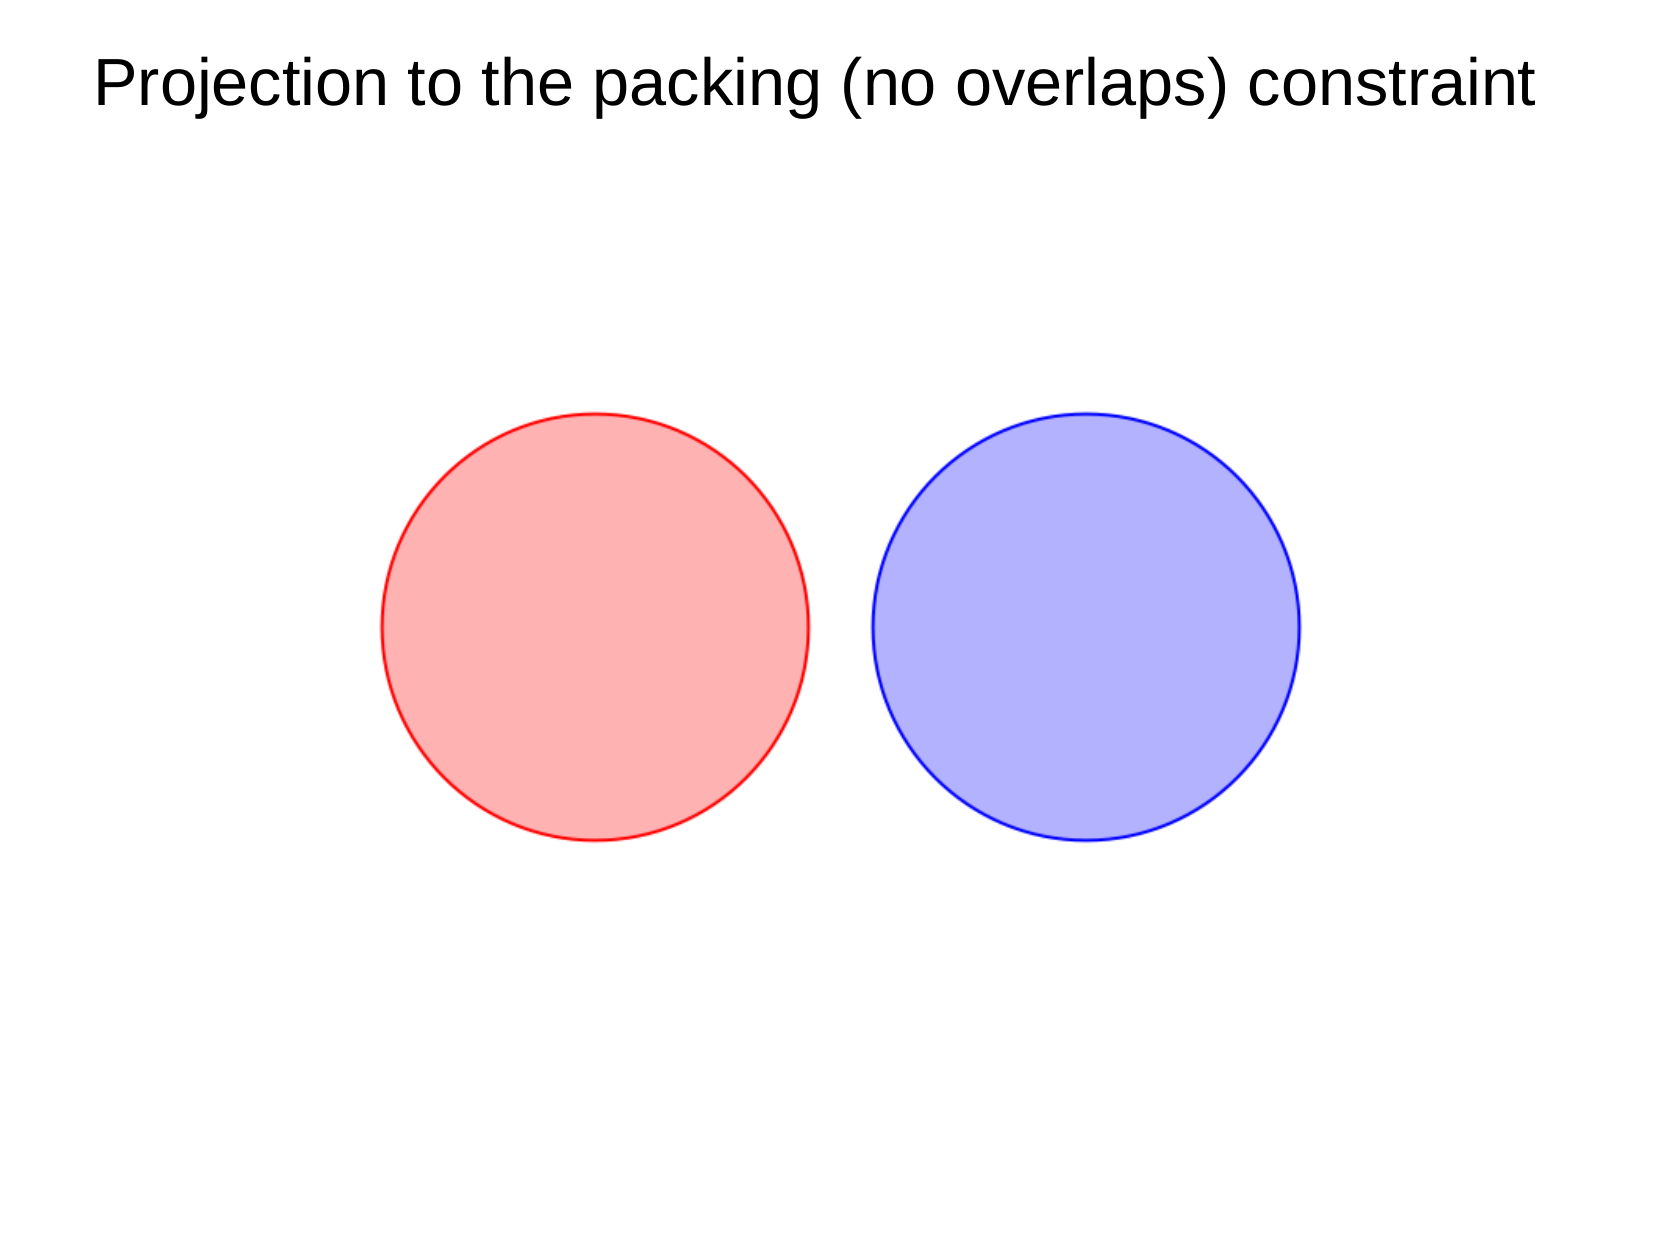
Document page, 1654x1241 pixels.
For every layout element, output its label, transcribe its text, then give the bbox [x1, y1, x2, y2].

text_box Projection to the packing (no overlaps) constraint [78, 37, 1617, 128]
picture [372, 393, 1310, 862]
